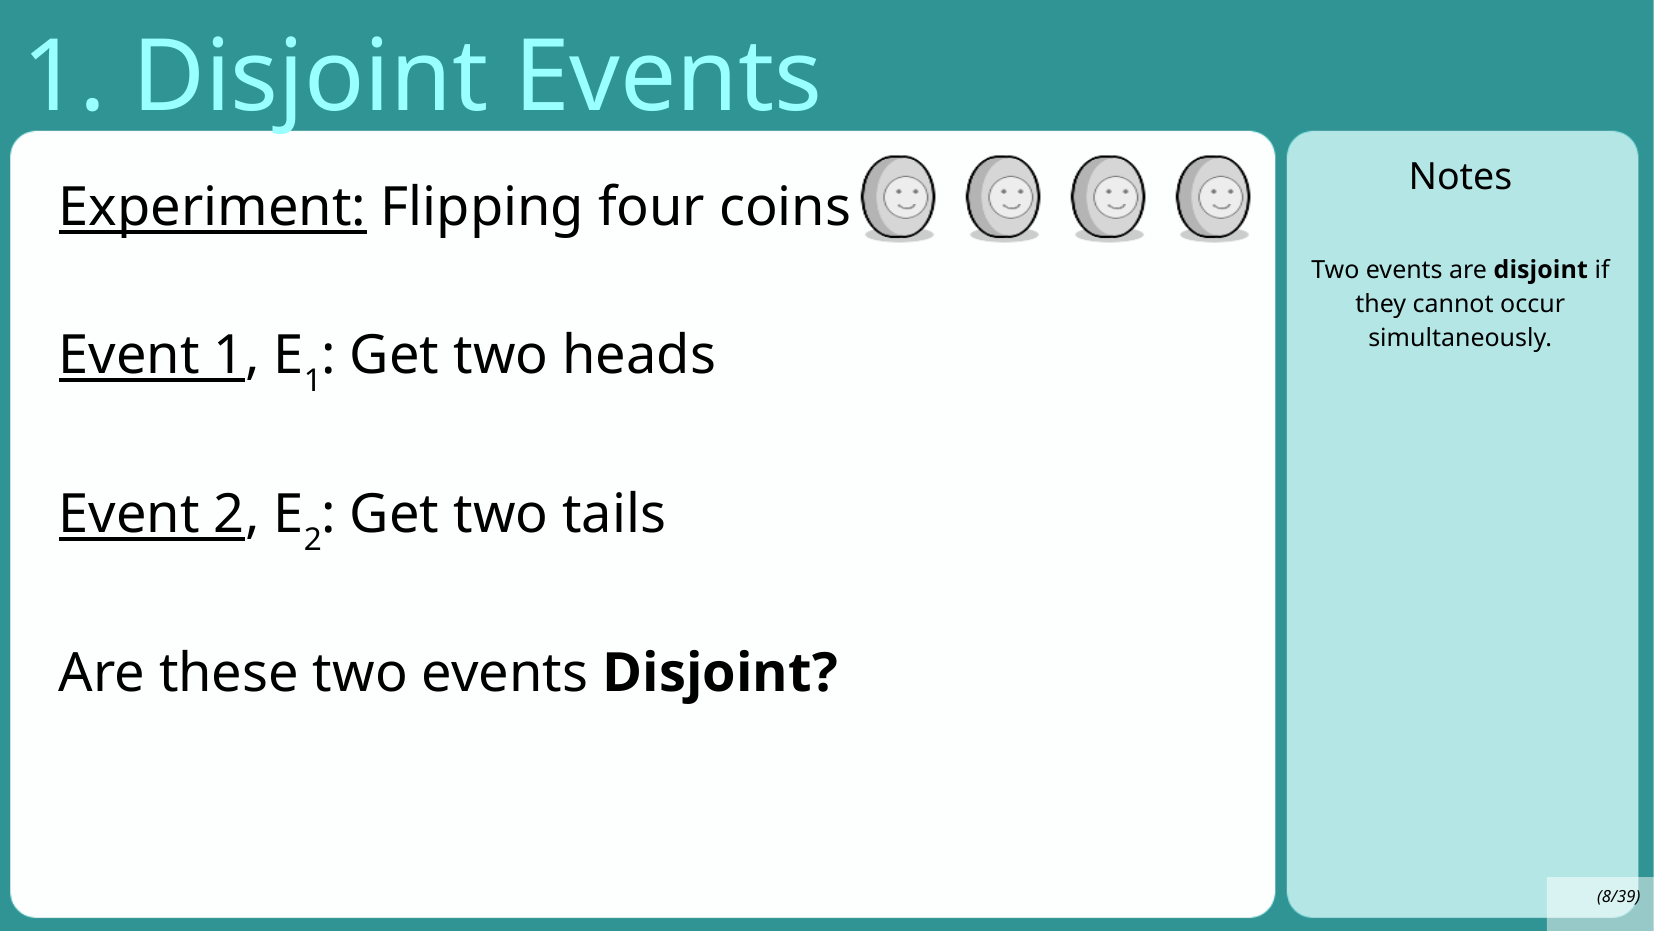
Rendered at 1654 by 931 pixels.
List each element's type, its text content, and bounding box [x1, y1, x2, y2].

picture [0, 0, 1654, 931]
text_box Notes Two events are disjoint if they cannot occur simultaneously. [1290, 141, 1631, 661]
text_box (<number>/39) [1546, 877, 1654, 931]
title 1. Disjoint Events [22, 13, 1511, 130]
text_box Experiment: Flipping four coins Event 1, E1: Get two heads Event 2, E2: Get two tails Are these two events Disjoint? [58, 167, 1228, 620]
